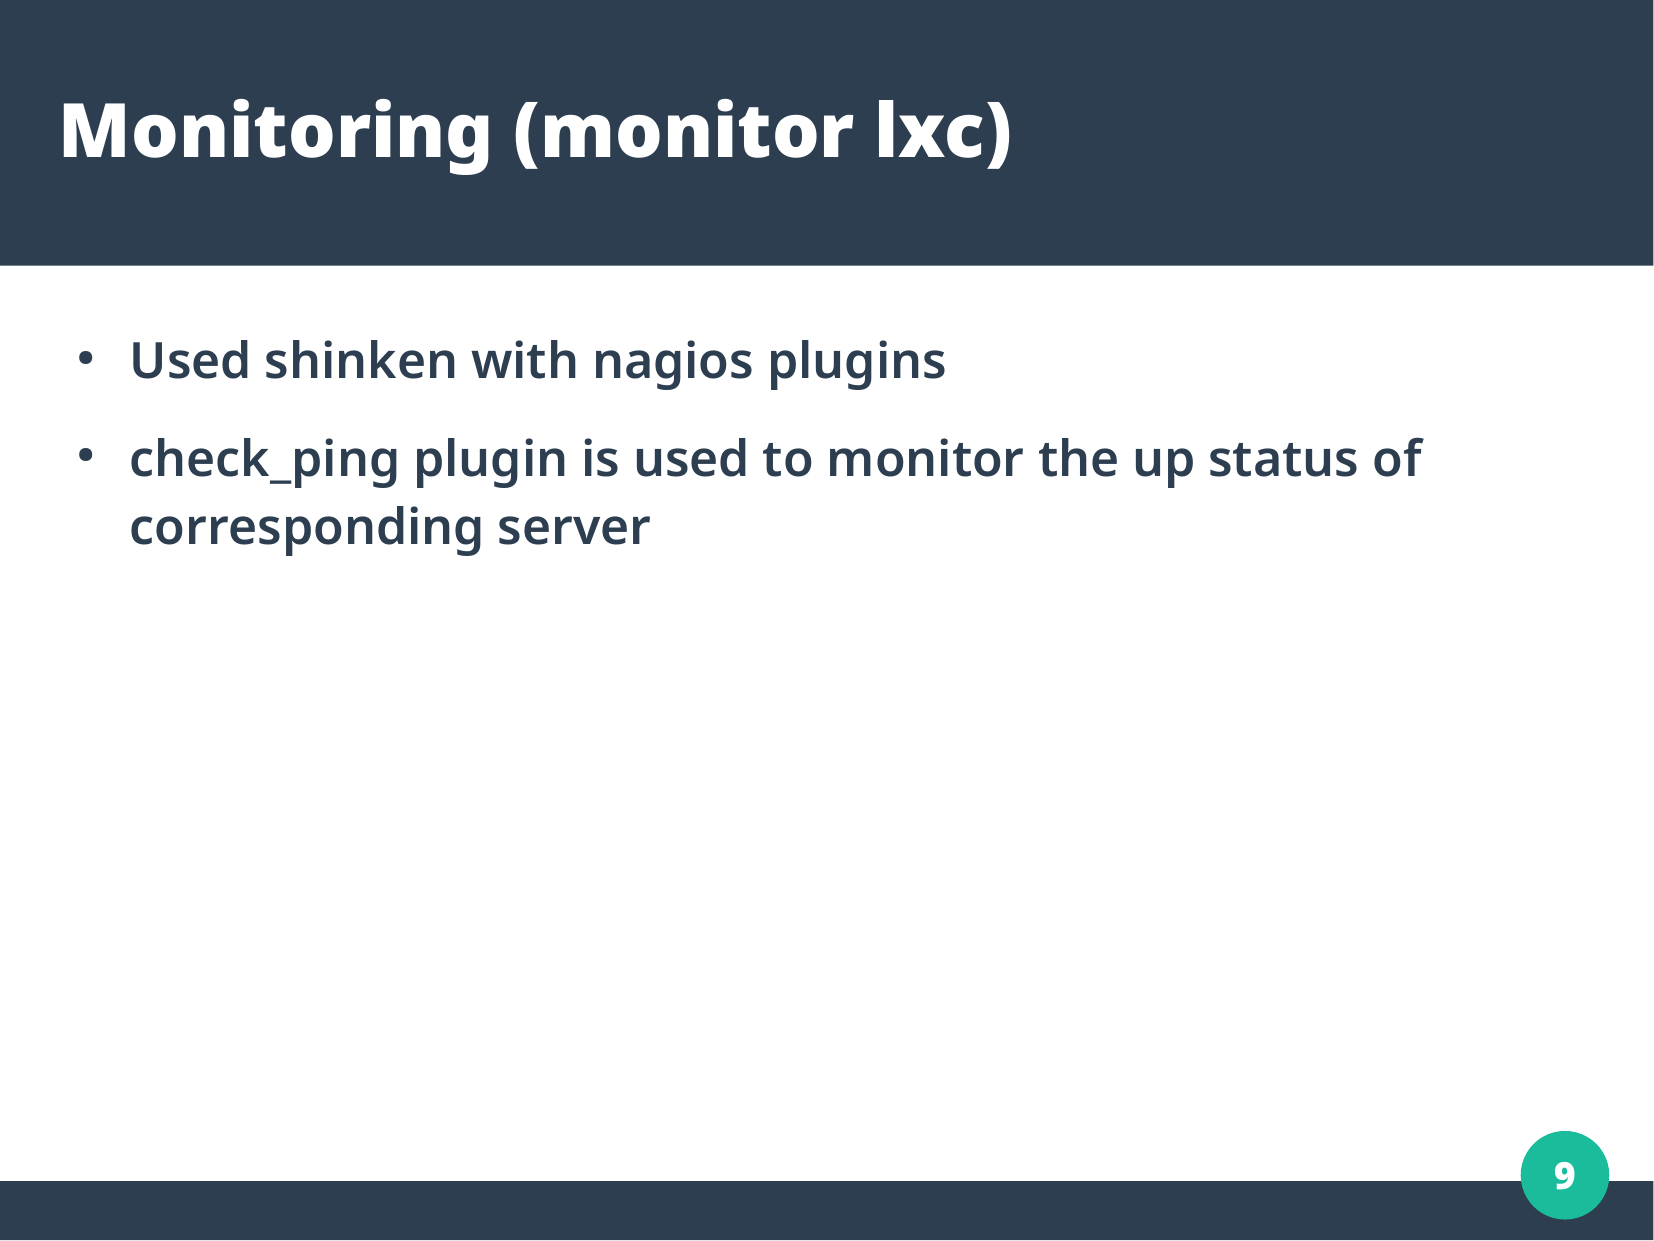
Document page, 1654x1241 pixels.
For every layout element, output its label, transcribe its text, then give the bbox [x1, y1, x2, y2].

list Used shinken with nagios plugins check_ping plugin is used to monitor the up status of corresponding server [59, 324, 1595, 1152]
title Monitoring (monitor lxc) [59, 49, 1595, 207]
